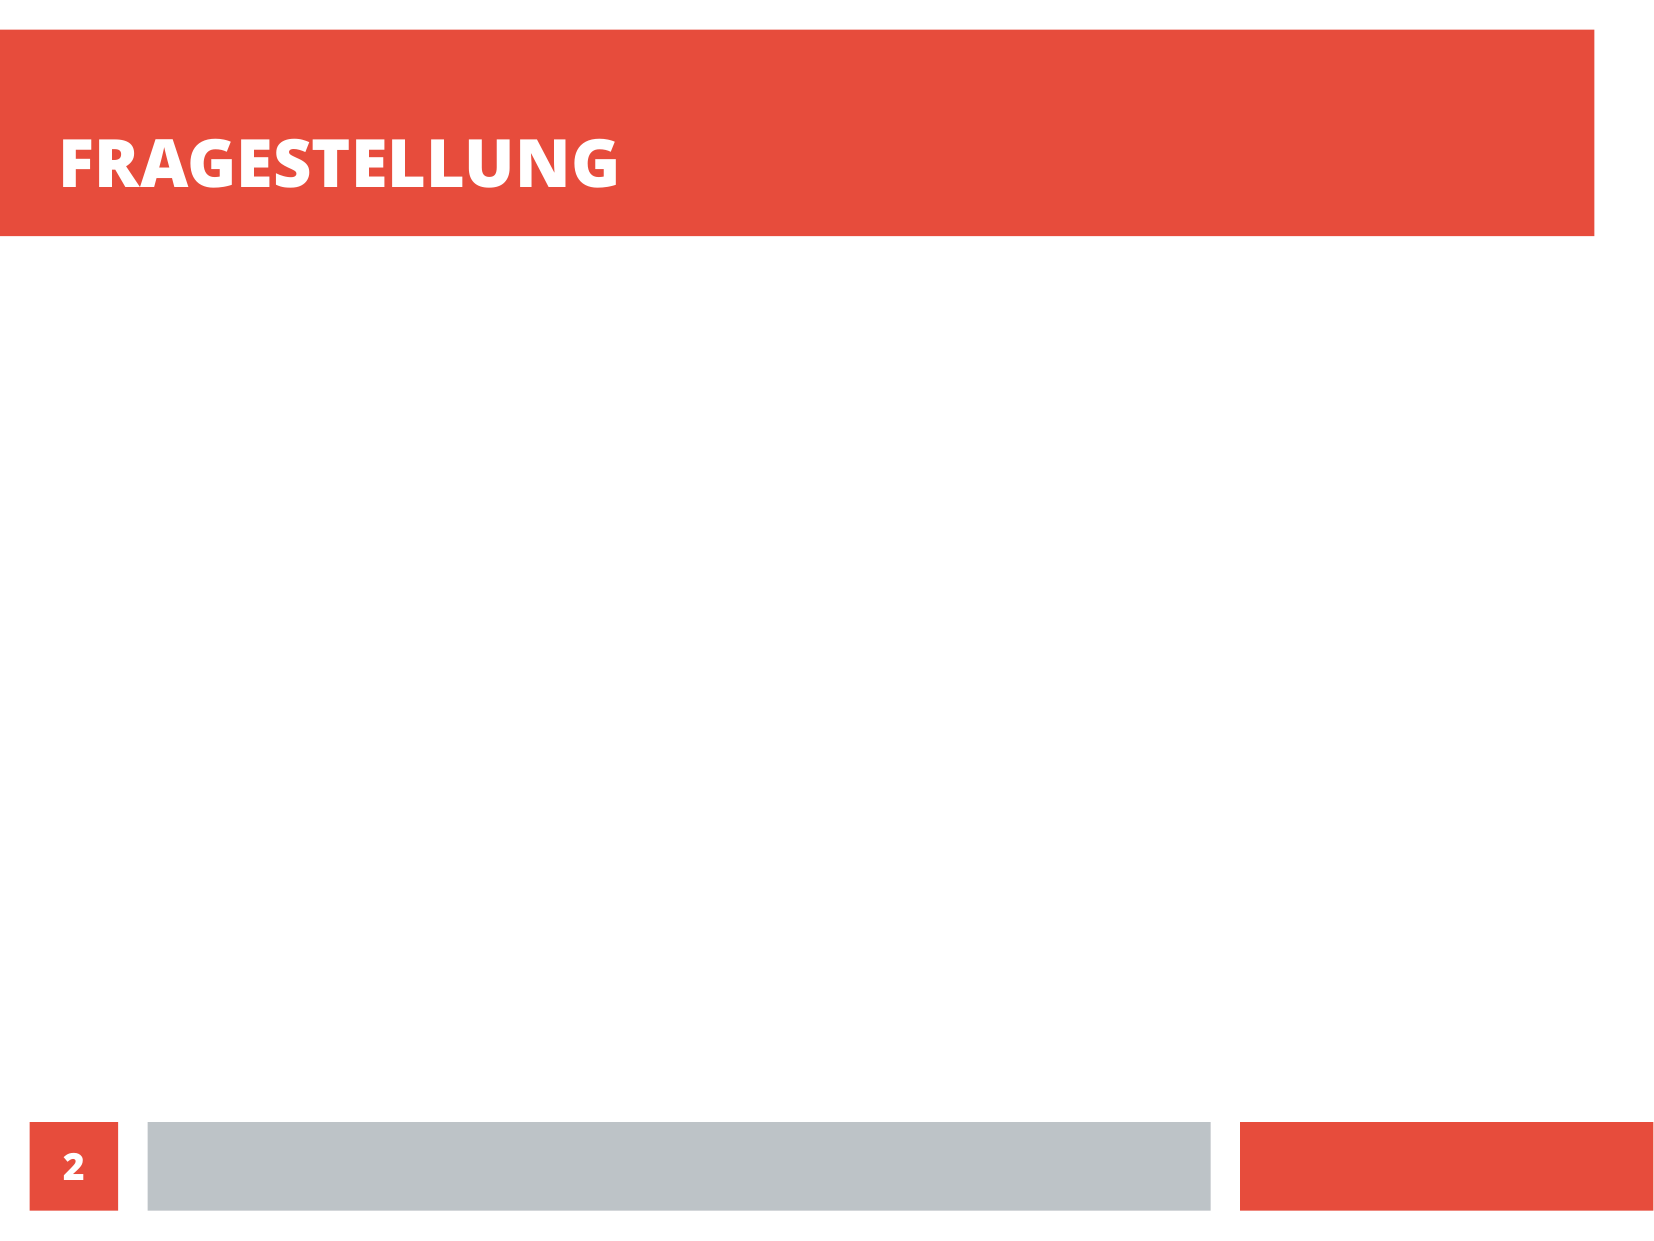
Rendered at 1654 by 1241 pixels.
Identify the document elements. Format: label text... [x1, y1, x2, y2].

title FRAGESTELLUNG [59, 59, 1595, 207]
